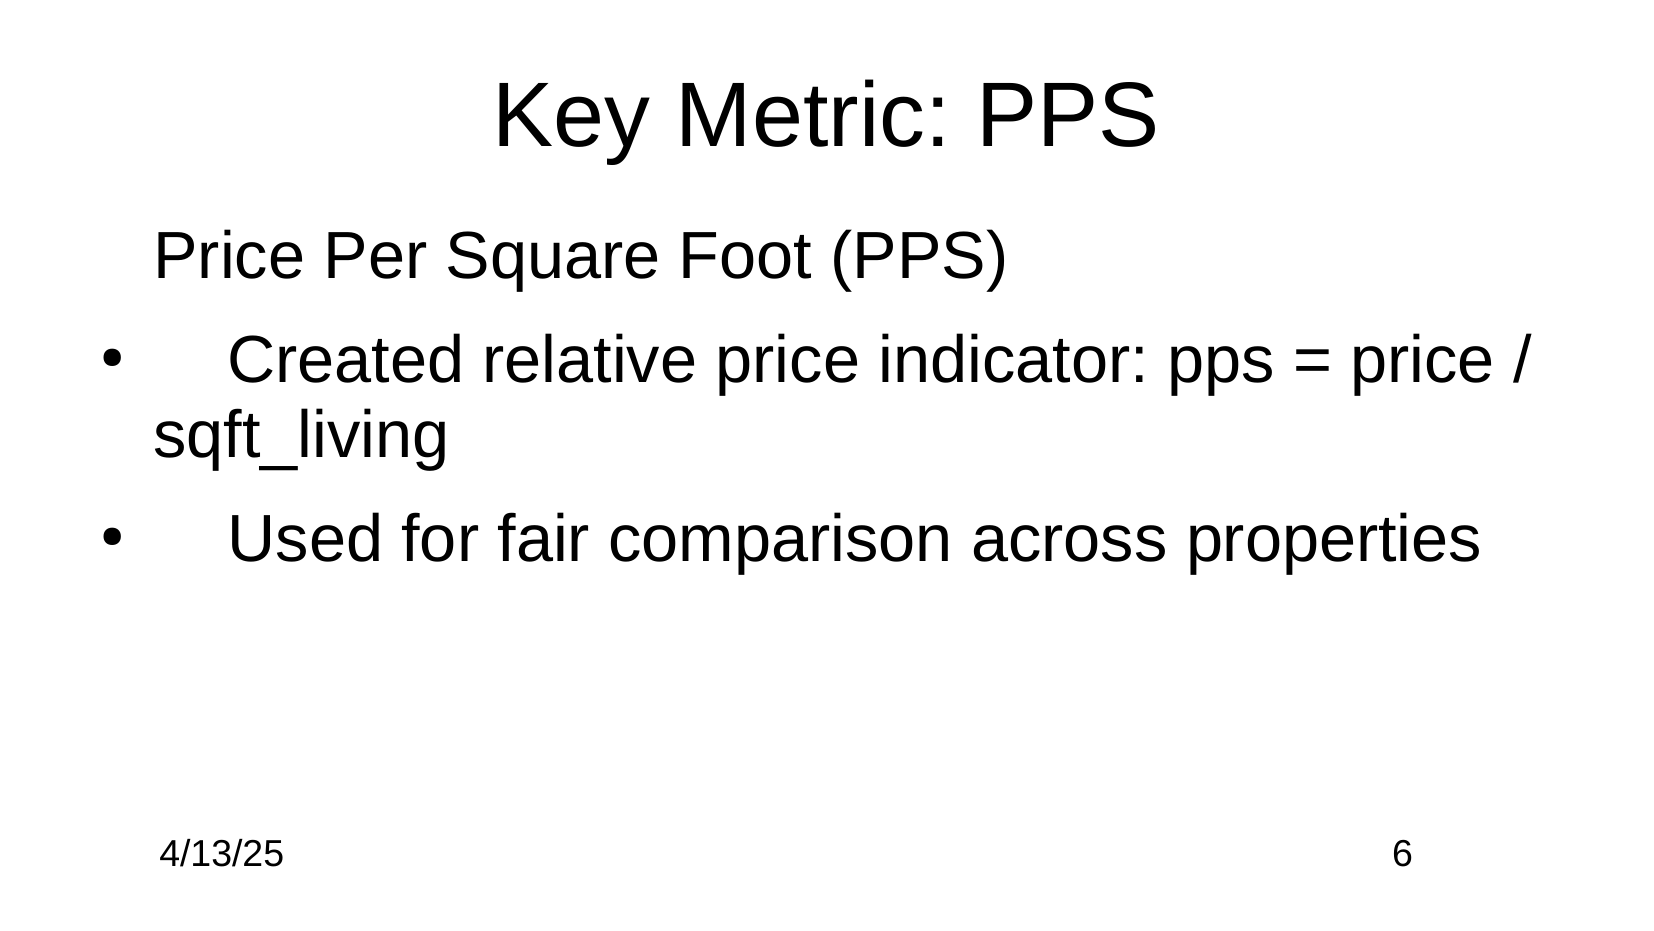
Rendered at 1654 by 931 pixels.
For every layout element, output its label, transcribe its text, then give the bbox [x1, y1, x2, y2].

list Price Per Square Foot (PPS) Created relative price indicator: pps = price / sqft_living Used for fair comparison across properties [82, 217, 1571, 758]
title Key Metric: PPS [82, 37, 1571, 193]
